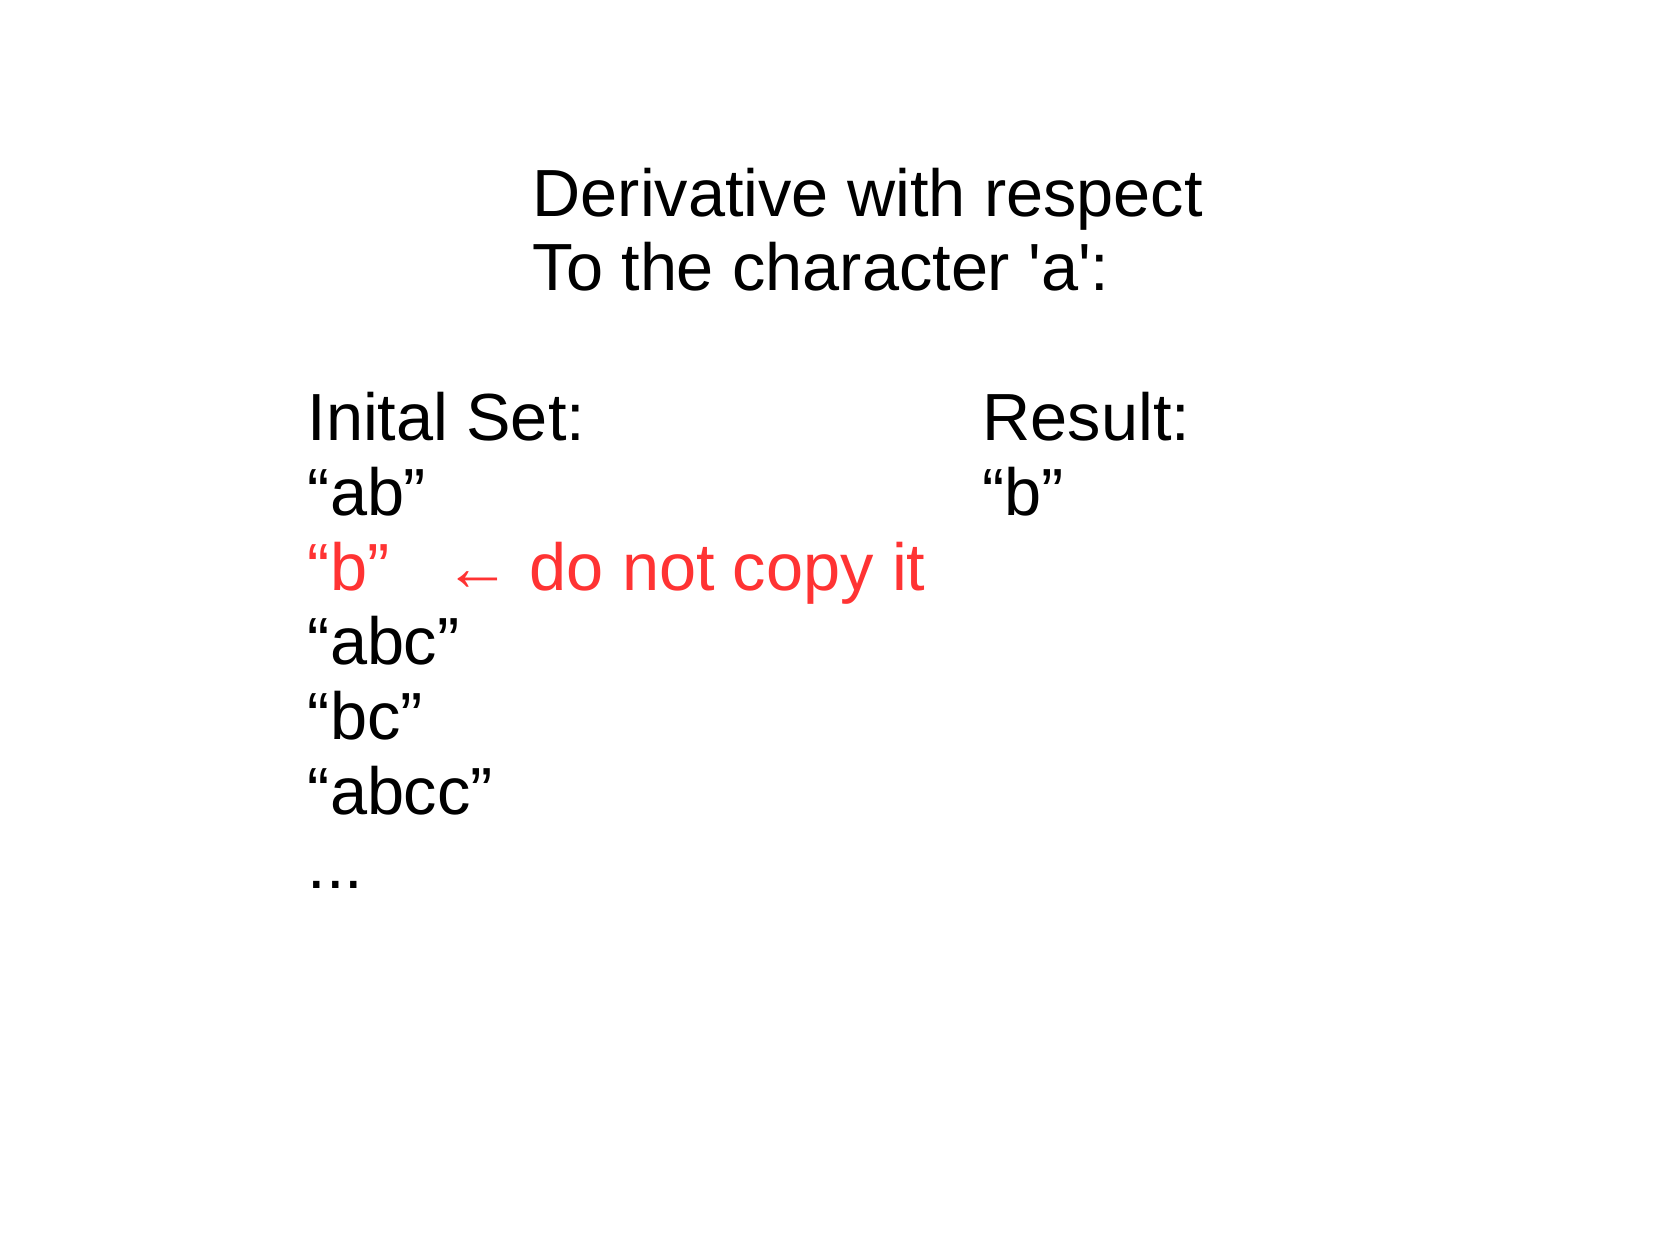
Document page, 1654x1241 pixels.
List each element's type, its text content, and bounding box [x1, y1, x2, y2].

subtitle Derivative with respect To the character 'a': Inital Set: Result: “ab” “b” “b” ← do not copy it “abc” “bc” “abcc” ... [82, 49, 1571, 1010]
